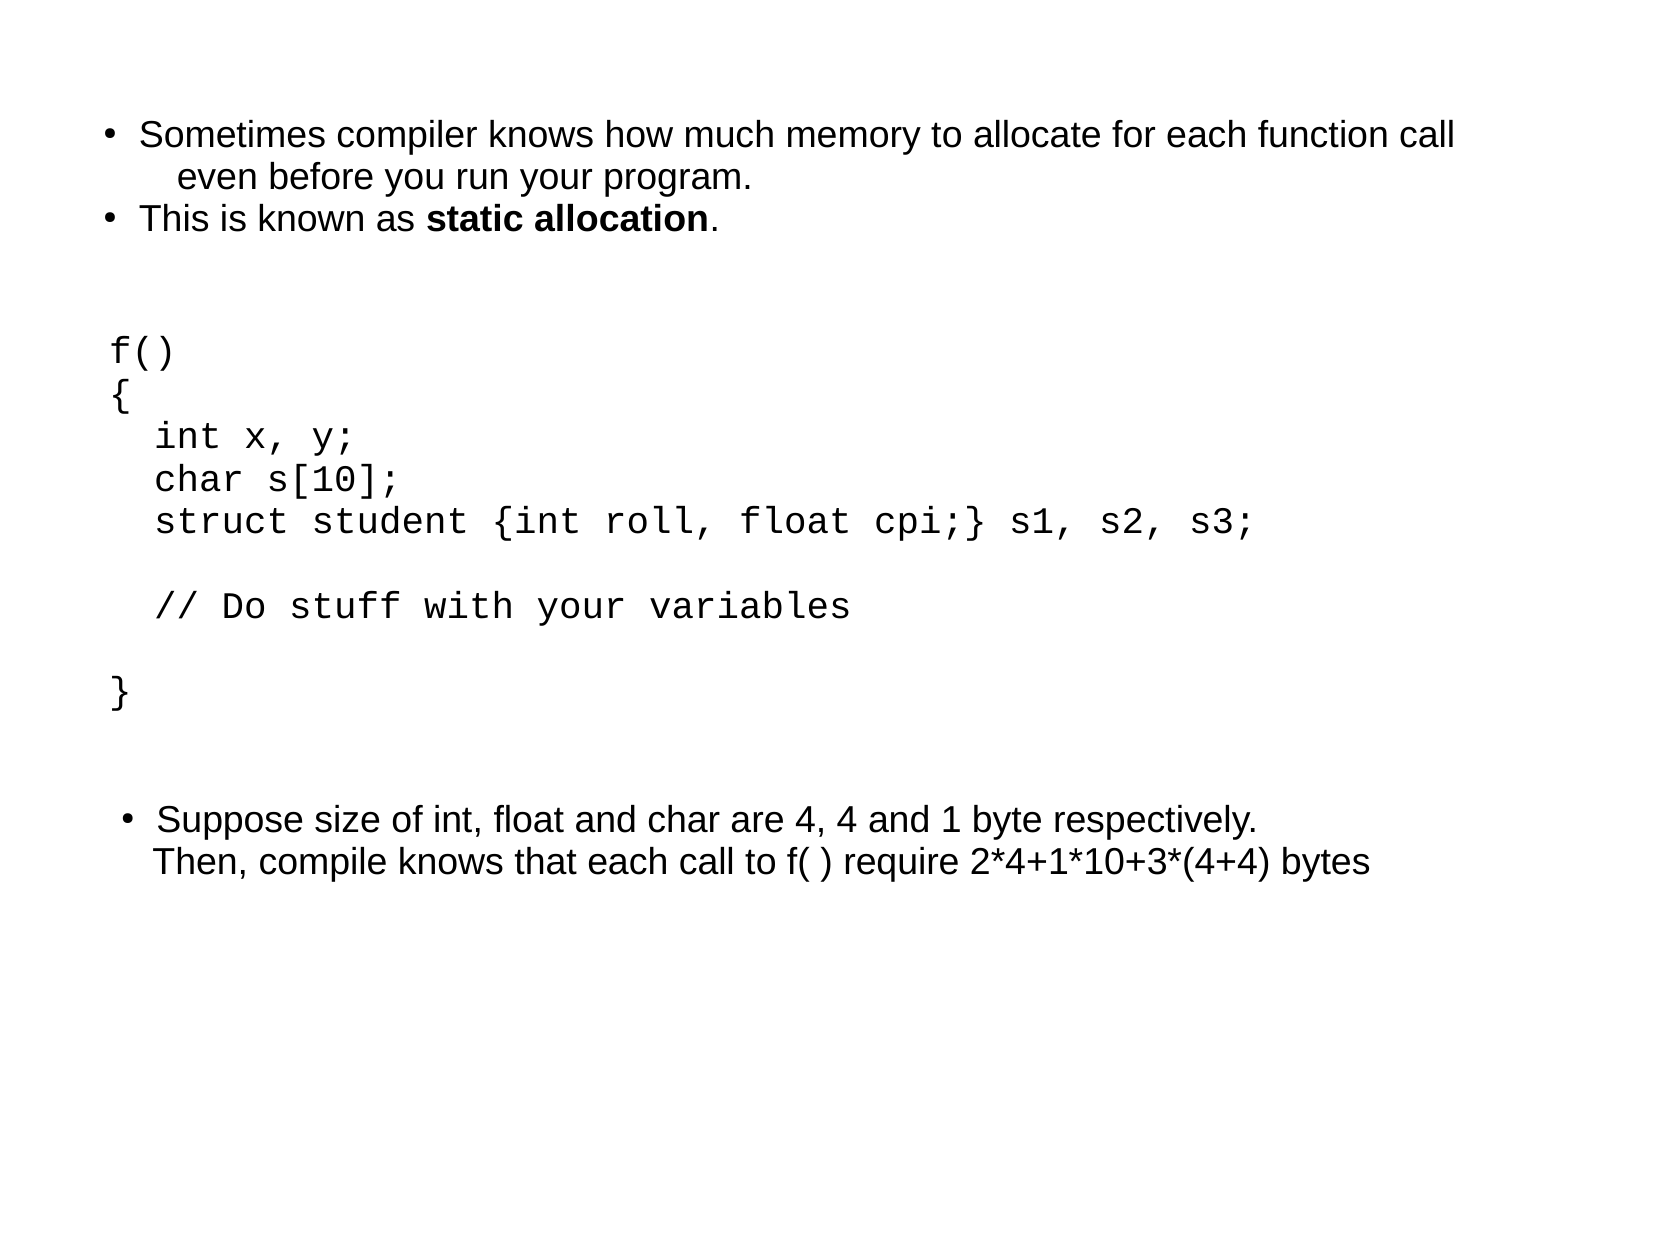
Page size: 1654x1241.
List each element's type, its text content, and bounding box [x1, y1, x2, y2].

text_box Sometimes compiler knows how much memory to allocate for each function call even before you run your program. This is known as static allocation. [88, 106, 1471, 248]
text_box Suppose size of int, float and char are 4, 4 and 1 byte respectively. Then, compile knows that each call to f( ) require 2*4+1*10+3*(4+4) bytes [106, 791, 1386, 891]
text_box f() { int x, y; char s[10]; struct student {int roll, float cpi;} s1, s2, s3; // Do stuff with your variables } [94, 324, 1272, 725]
